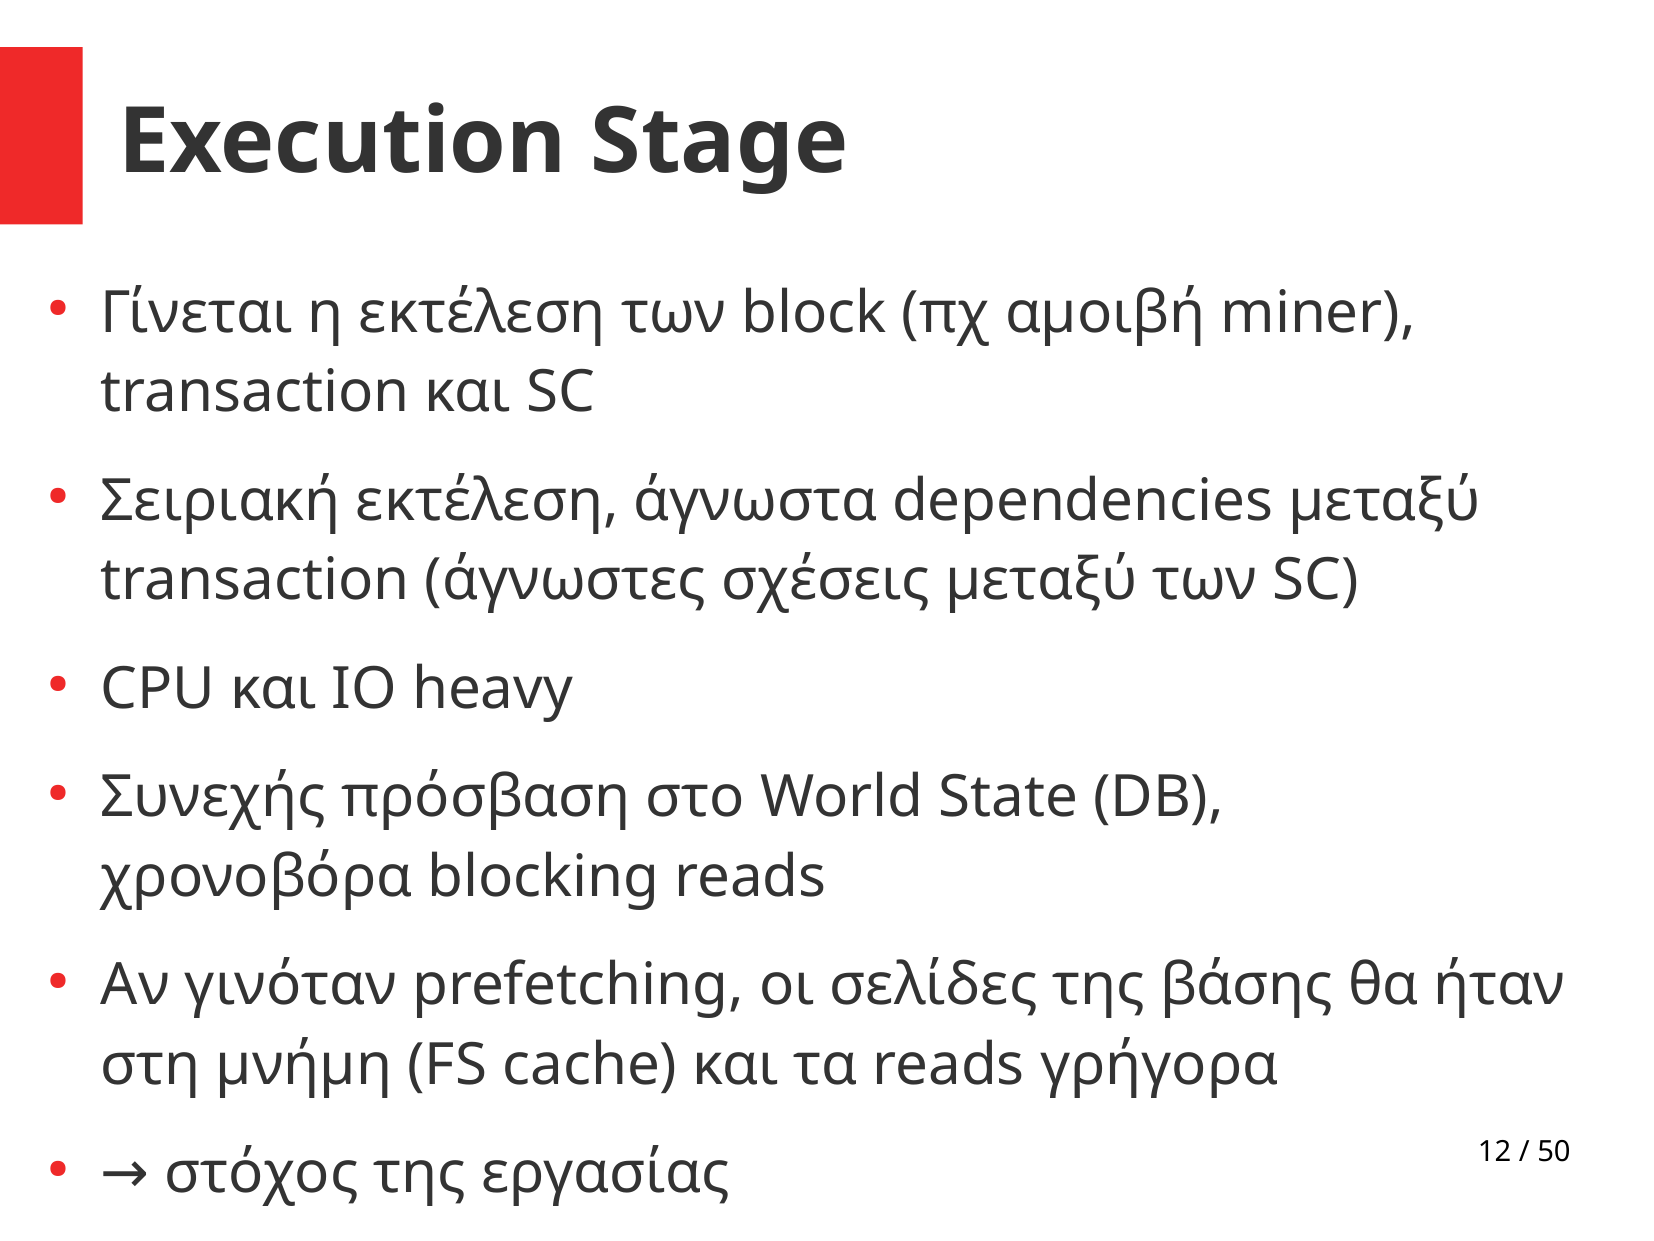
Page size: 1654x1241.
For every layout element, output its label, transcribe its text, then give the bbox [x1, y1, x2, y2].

list Γίνεται η εκτέλεση των block (πχ αμοιβή miner), transaction και SC Σειριακή εκτέλεση, άγνωστα dependencies μεταξύ transaction (άγνωστες σχέσεις μεταξύ των SC) CPU και IO heavy Συνεχής πρόσβαση στο World State (DB), χρονοβόρα blocking reads Αν γινόταν prefetching, οι σελίδες της βάσης θα ήταν στη μνήμη (FS cache) και τα reads γρήγορα → στόχος της εργασίας [30, 270, 1621, 1066]
title Execution Stage [118, 33, 1571, 241]
